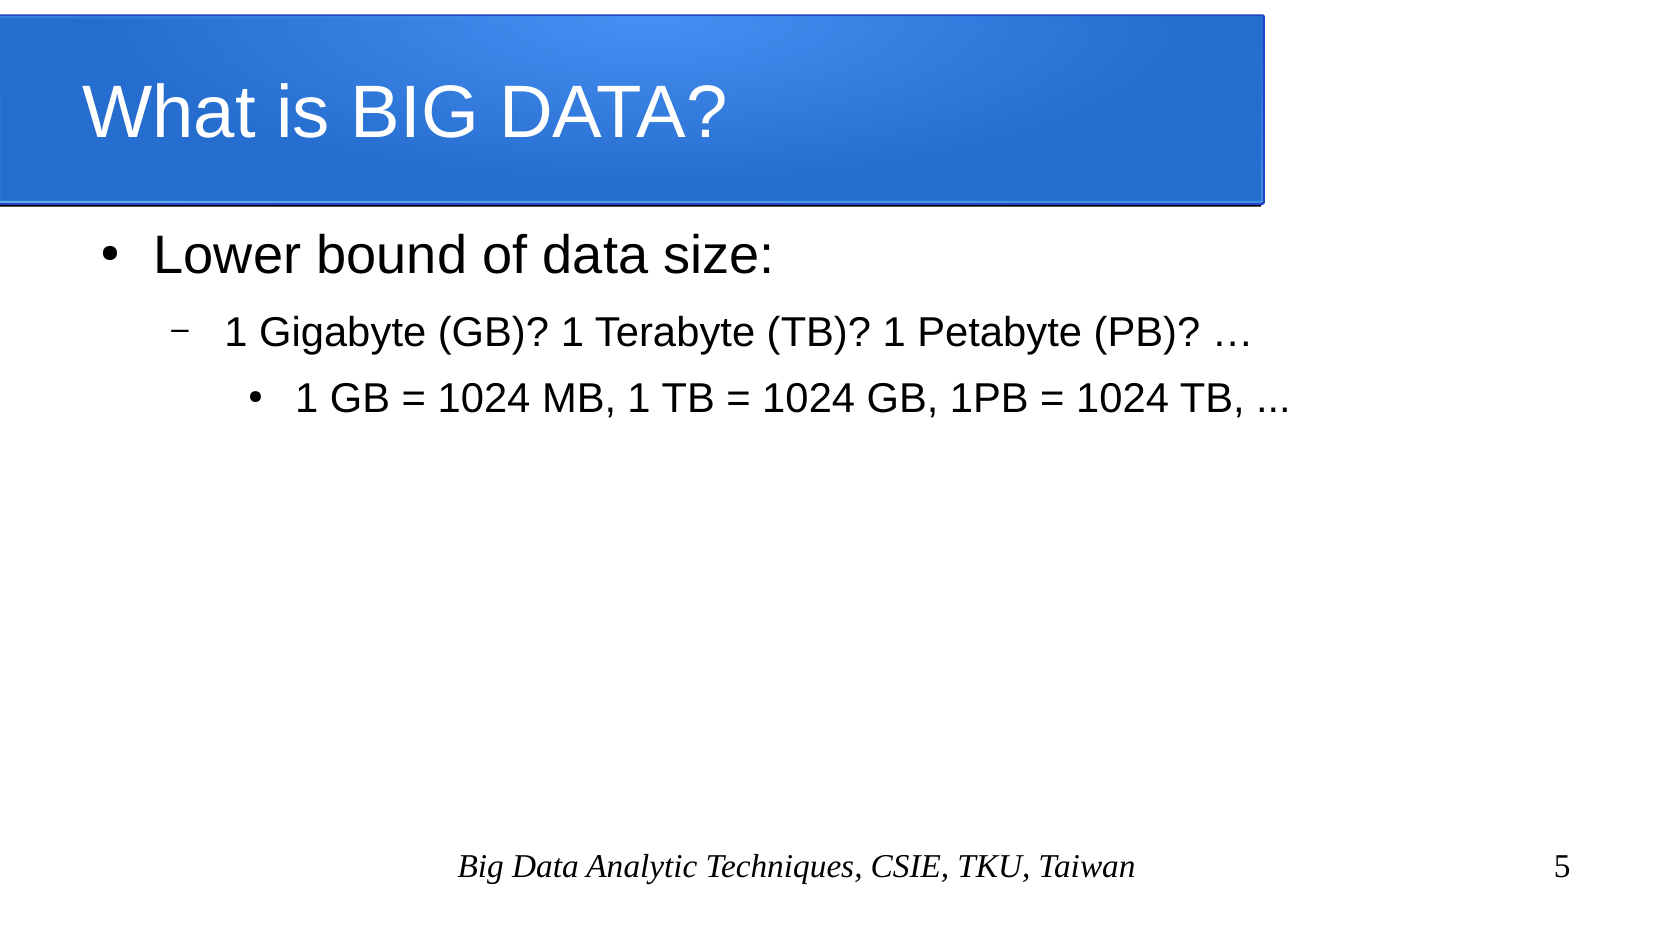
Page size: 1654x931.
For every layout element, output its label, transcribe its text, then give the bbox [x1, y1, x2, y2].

title What is BIG DATA? [82, 35, 1235, 189]
list Lower bound of data size: 1 Gigabyte (GB)? 1 Terabyte (TB)? 1 Petabyte (PB)? … 1 GB = 1024 MB, 1 TB = 1024 GB, 1PB = 1024 TB, ... [82, 224, 1571, 764]
